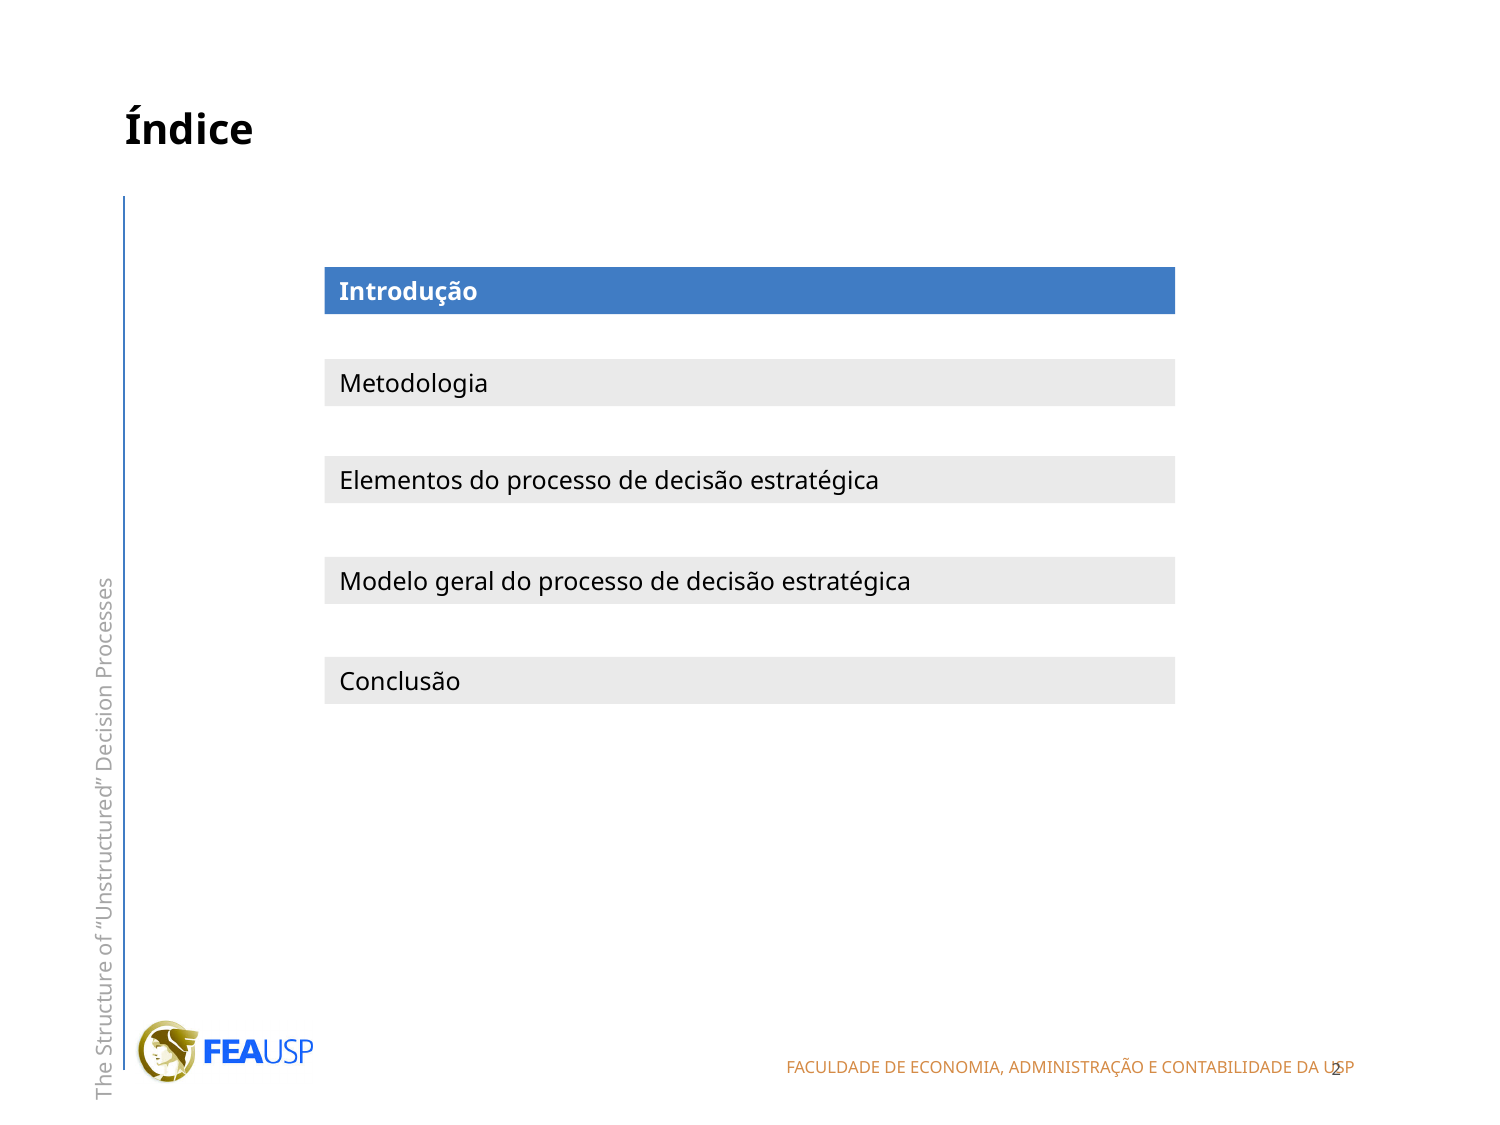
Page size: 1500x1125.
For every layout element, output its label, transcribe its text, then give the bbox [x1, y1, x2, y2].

text_box <number> [1316, 1051, 1425, 1125]
text_box Índice [110, 66, 1387, 161]
text_box Elementos do processo de decisão estratégica [324, 456, 1176, 504]
text_box Introdução [324, 267, 1176, 315]
text_box Conclusão [324, 656, 1176, 704]
text_box Metodologia [324, 359, 1176, 407]
text_box Modelo geral do processo de decisão estratégica [324, 556, 1176, 604]
picture [135, 1020, 313, 1084]
